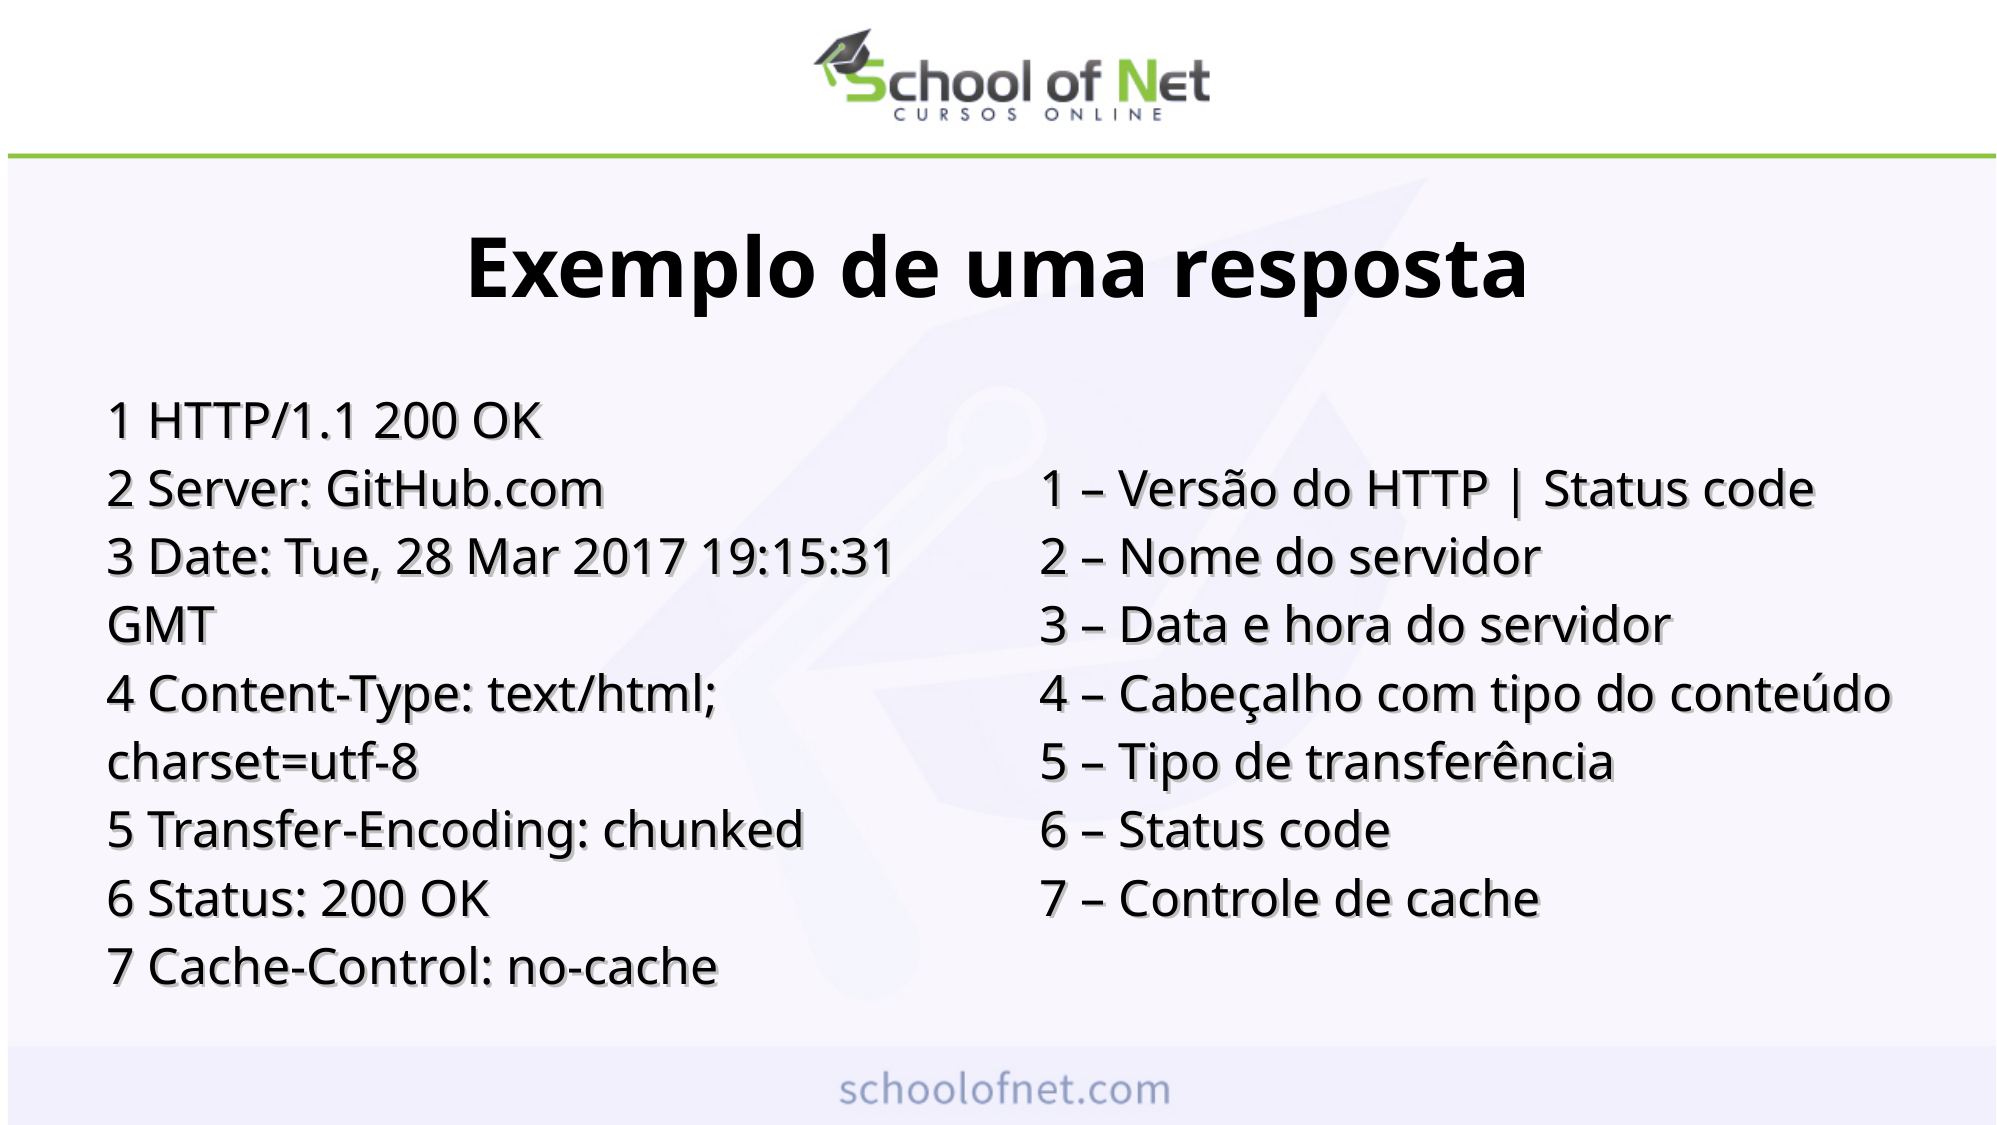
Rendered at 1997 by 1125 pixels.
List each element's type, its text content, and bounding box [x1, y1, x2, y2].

picture [7, 5, 1997, 1125]
text_box 1 – Versão do HTTP | Status code 2 – Nome do servidor 3 – Data e hora do servidor 4 – Cabeçalho com tipo do conteúdo 5 – Tipo de transferência 6 – Status code 7 – Controle de cache [1039, 329, 1914, 1054]
subtitle 1 HTTP/1.1 200 OK 2 Server: GitHub.com 3 Date: Tue, 28 Mar 2017 19:15:31 GMT 4 Content-Type: text/html; charset=utf-8 5 Transfer-Encoding: chunked 6 Status: 200 OK 7 Cache-Control: no-cache [106, 329, 981, 1054]
title Exemplo de uma resposta [99, 171, 1897, 360]
